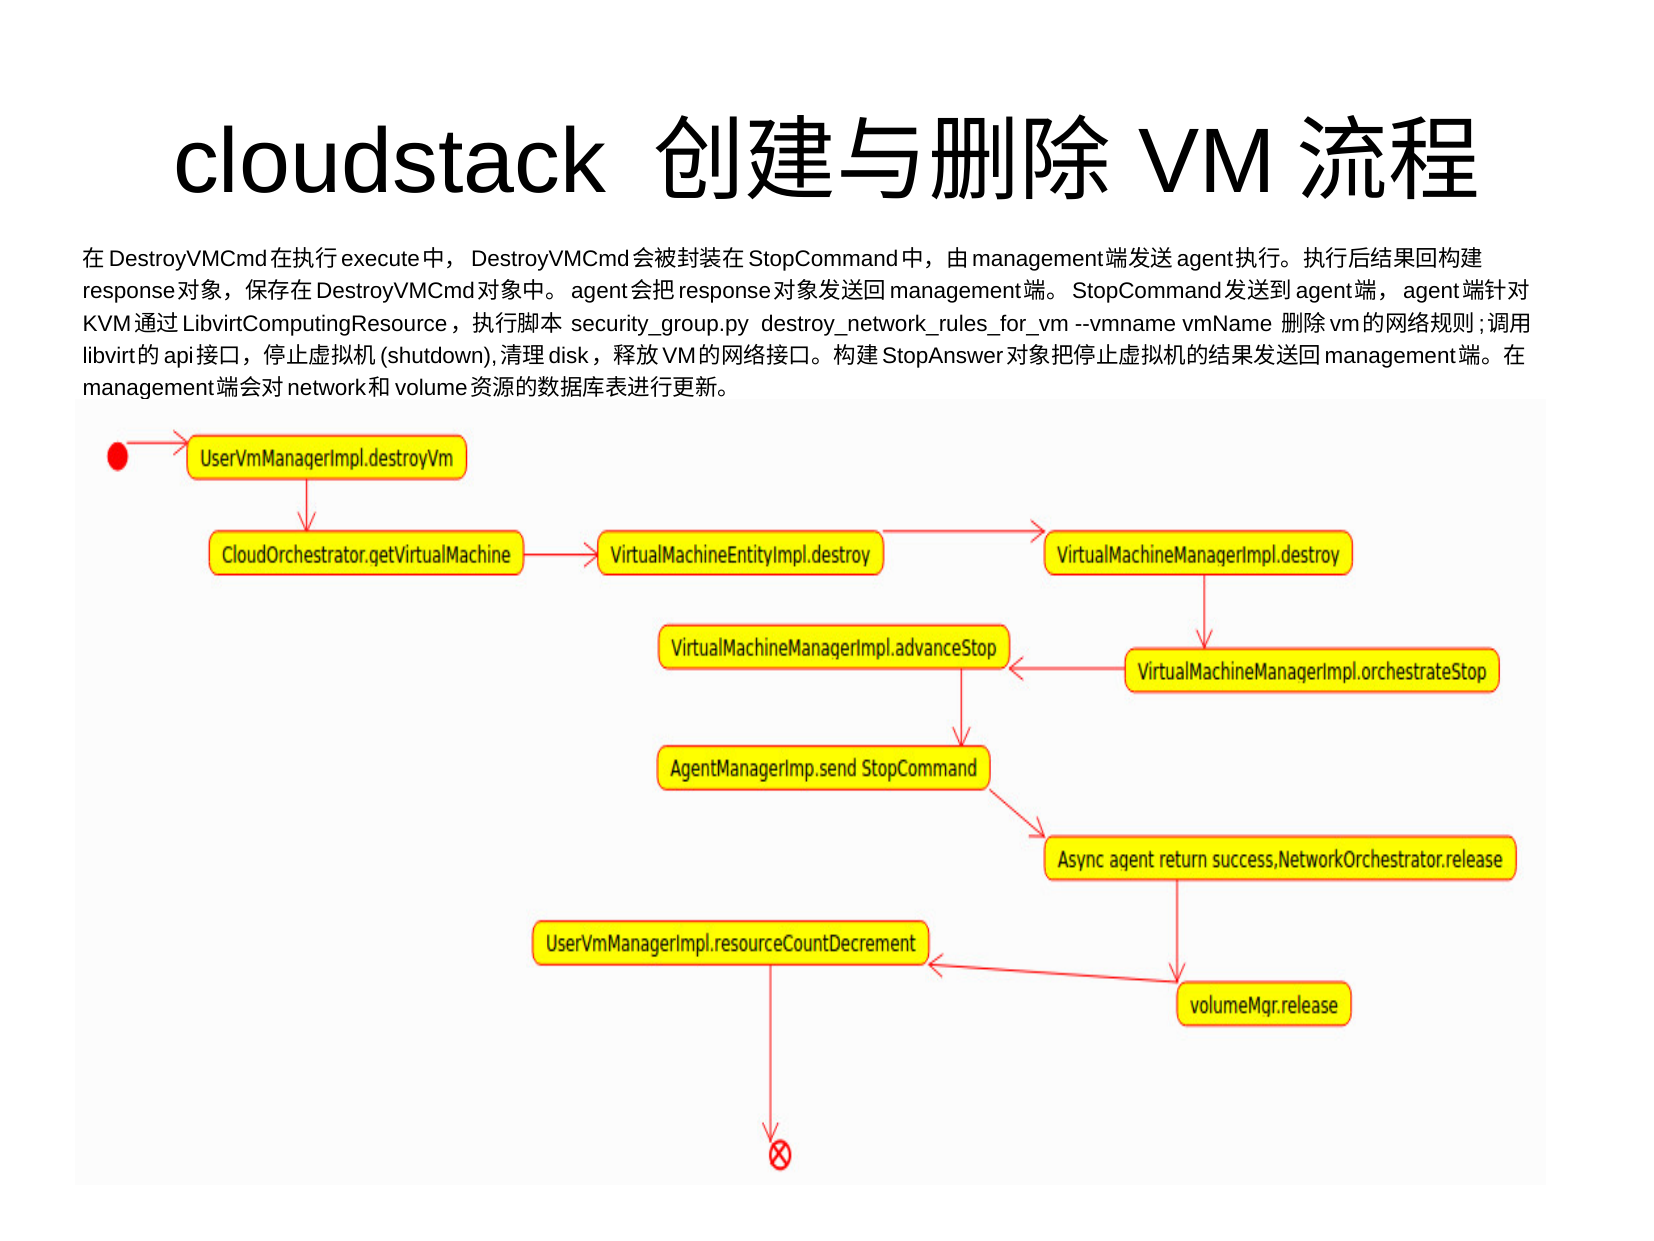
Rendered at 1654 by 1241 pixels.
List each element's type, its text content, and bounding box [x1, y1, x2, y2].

list 在DestroyVMCmd在执行execute中，DestroyVMCmd会被封装在StopCommand中，由management端发送agent执行。执行后结果回构建response对象，保存在DestroyVMCmd对象中。agent会把response对象发送回management端。StopCommand发送到agent端，agent端针对KVM通过LibvirtComputingResource，执行脚本 security_group.py destroy_network_rules_for_vm --vmname vmName 删除vm的网络规则;调用libvirt的api接口，停止虚拟机(shutdown),清理disk，释放VM的网络接口。构建StopAnswer对象把停止虚拟机的结果发送回management端。在management端会对network和volume资源的数据库表进行更新。 [82, 240, 1571, 406]
title cloudstack 创建与删除VM流程 [82, 49, 1571, 240]
picture [75, 399, 1546, 1186]
